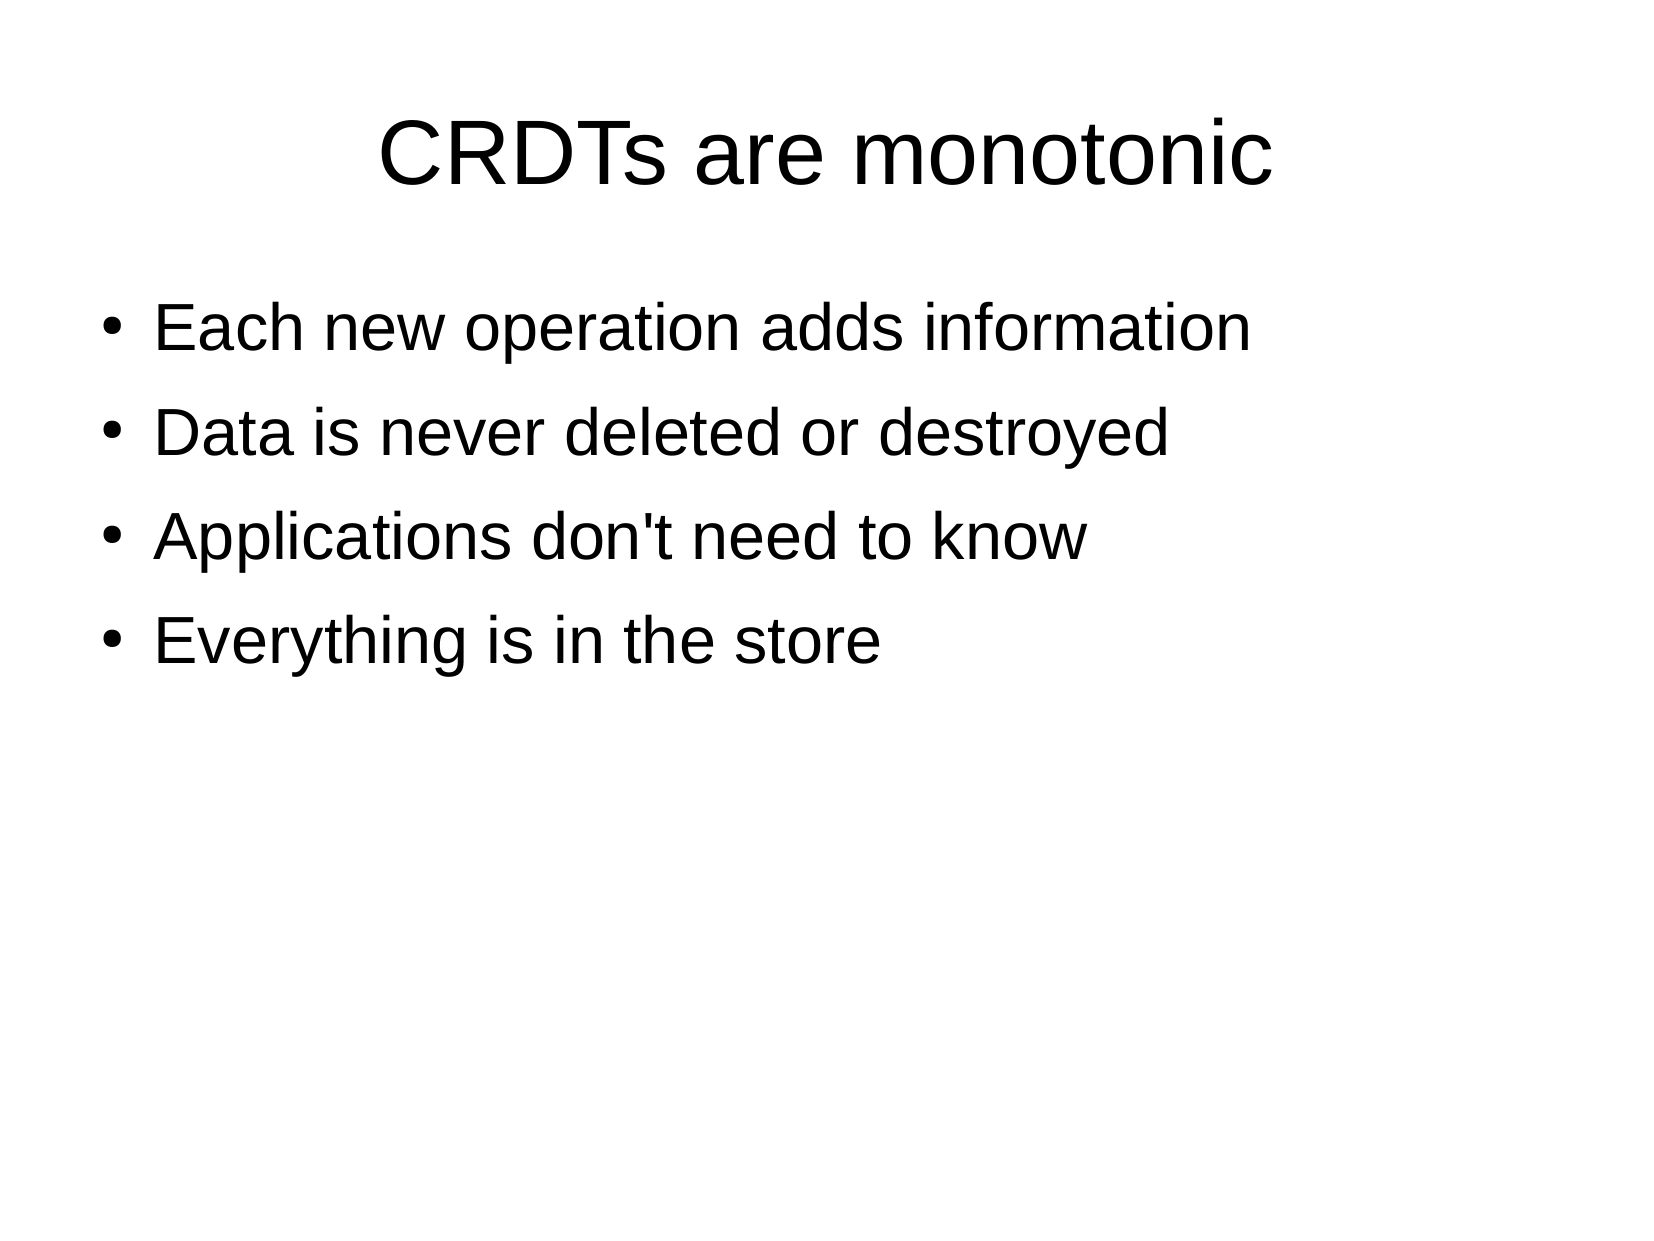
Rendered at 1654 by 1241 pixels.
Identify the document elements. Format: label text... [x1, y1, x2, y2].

title CRDTs are monotonic [82, 49, 1571, 257]
list Each new operation adds information Data is never deleted or destroyed Applications don't need to know Everything is in the store [82, 290, 1571, 1109]
